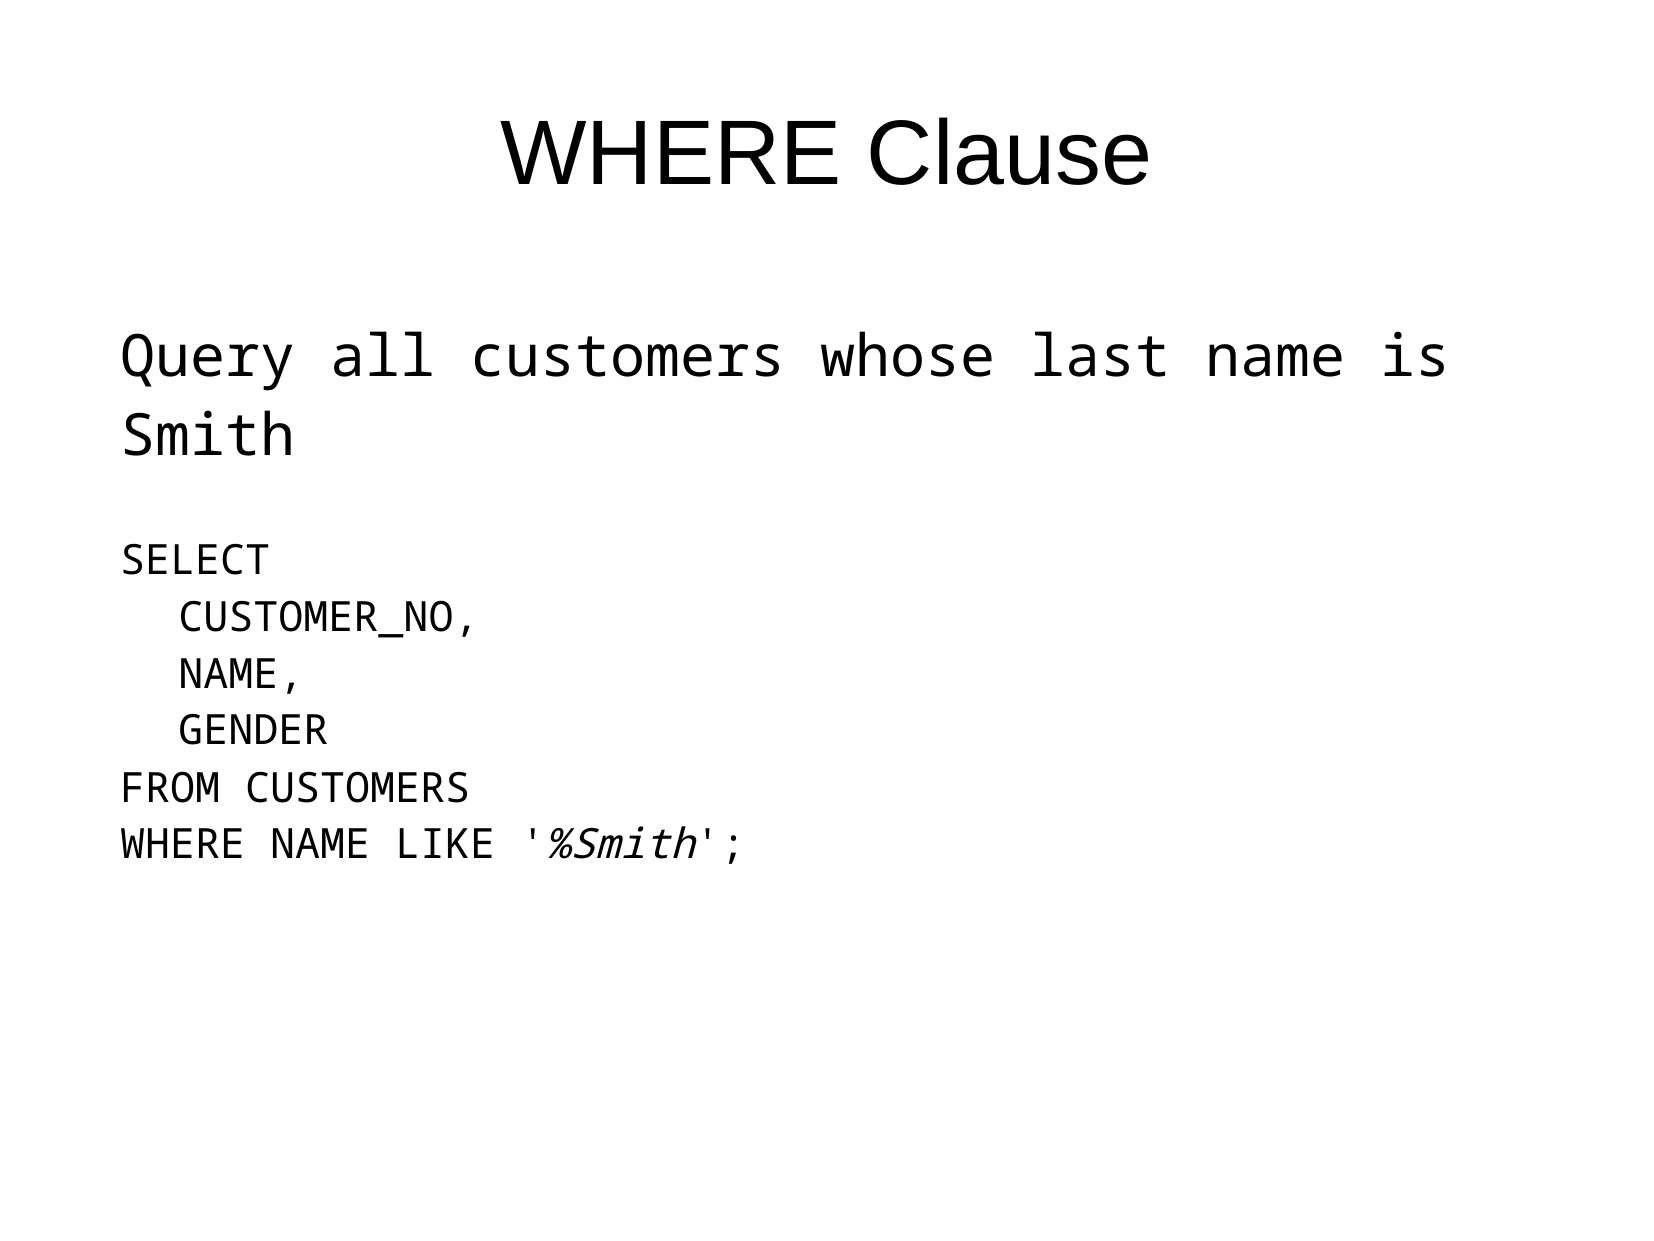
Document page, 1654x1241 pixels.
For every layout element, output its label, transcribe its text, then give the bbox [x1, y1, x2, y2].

title WHERE Clause [82, 49, 1571, 257]
subtitle Query all customers whose last name is Smith SELECT CUSTOMER_NO, NAME, GENDER FROM CUSTOMERS WHERE NAME LIKE '%Smith'; [120, 330, 1546, 856]
